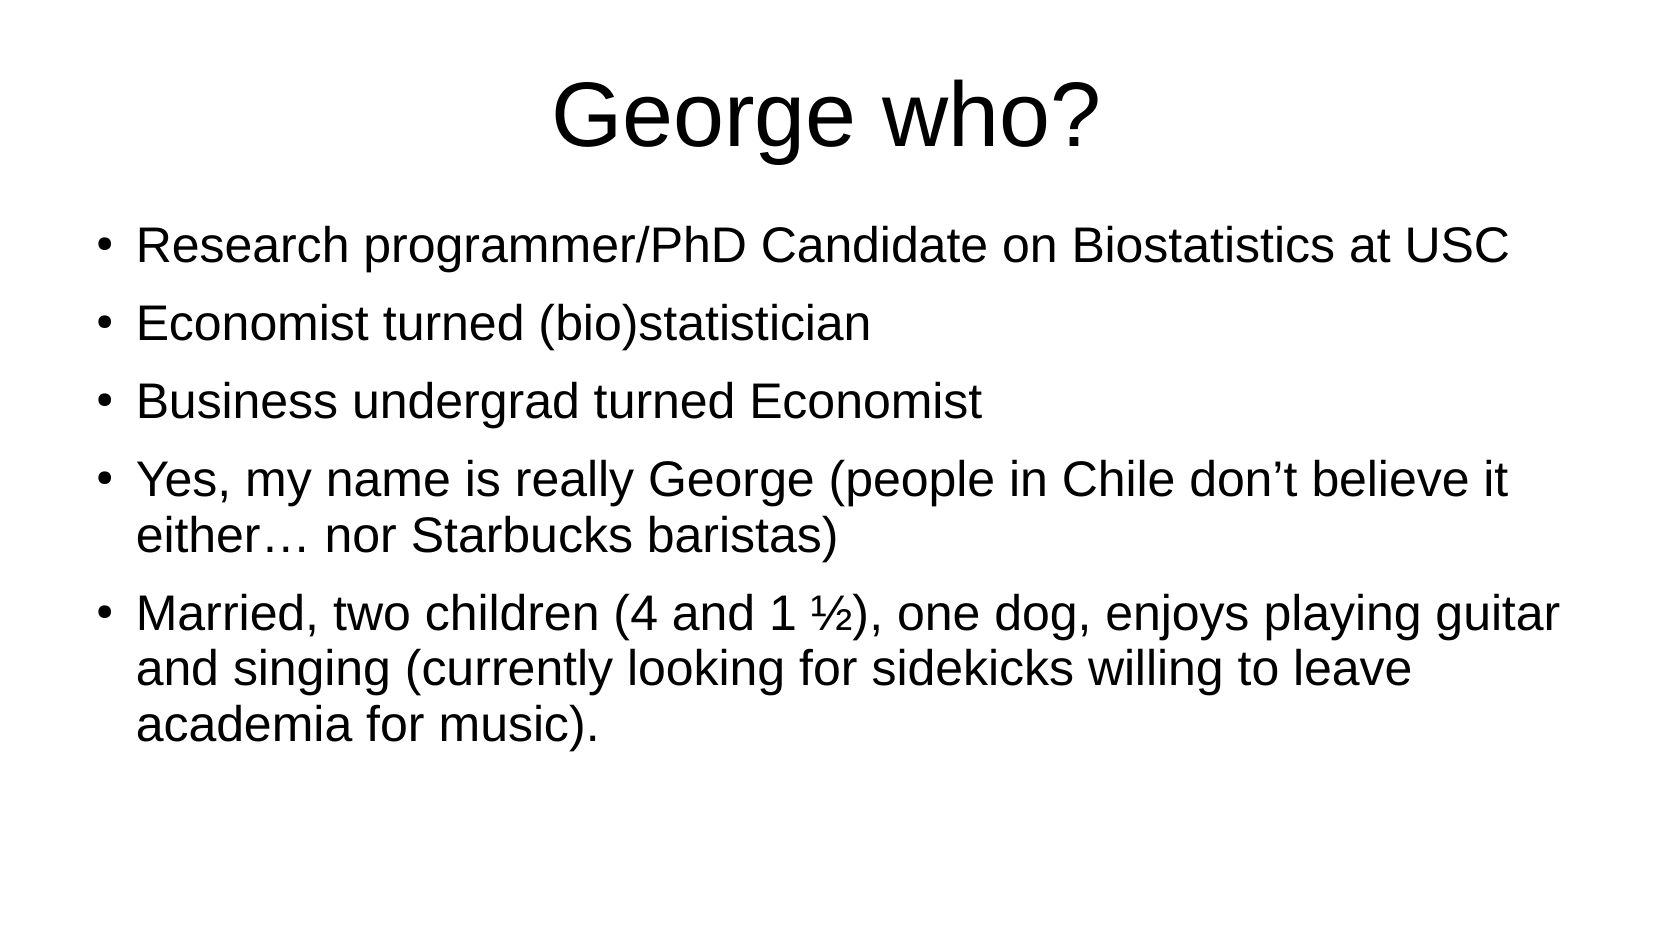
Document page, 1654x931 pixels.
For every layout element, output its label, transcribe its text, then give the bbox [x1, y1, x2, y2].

title George who? [82, 37, 1571, 193]
list Research programmer/PhD Candidate on Biostatistics at USC Economist turned (bio)statistician Business undergrad turned Economist Yes, my name is really George (people in Chile don’t believe it either… nor Starbucks baristas) Married, two children (4 and 1 ½), one dog, enjoys playing guitar and singing (currently looking for sidekicks willing to leave academia for music). [82, 217, 1571, 758]
